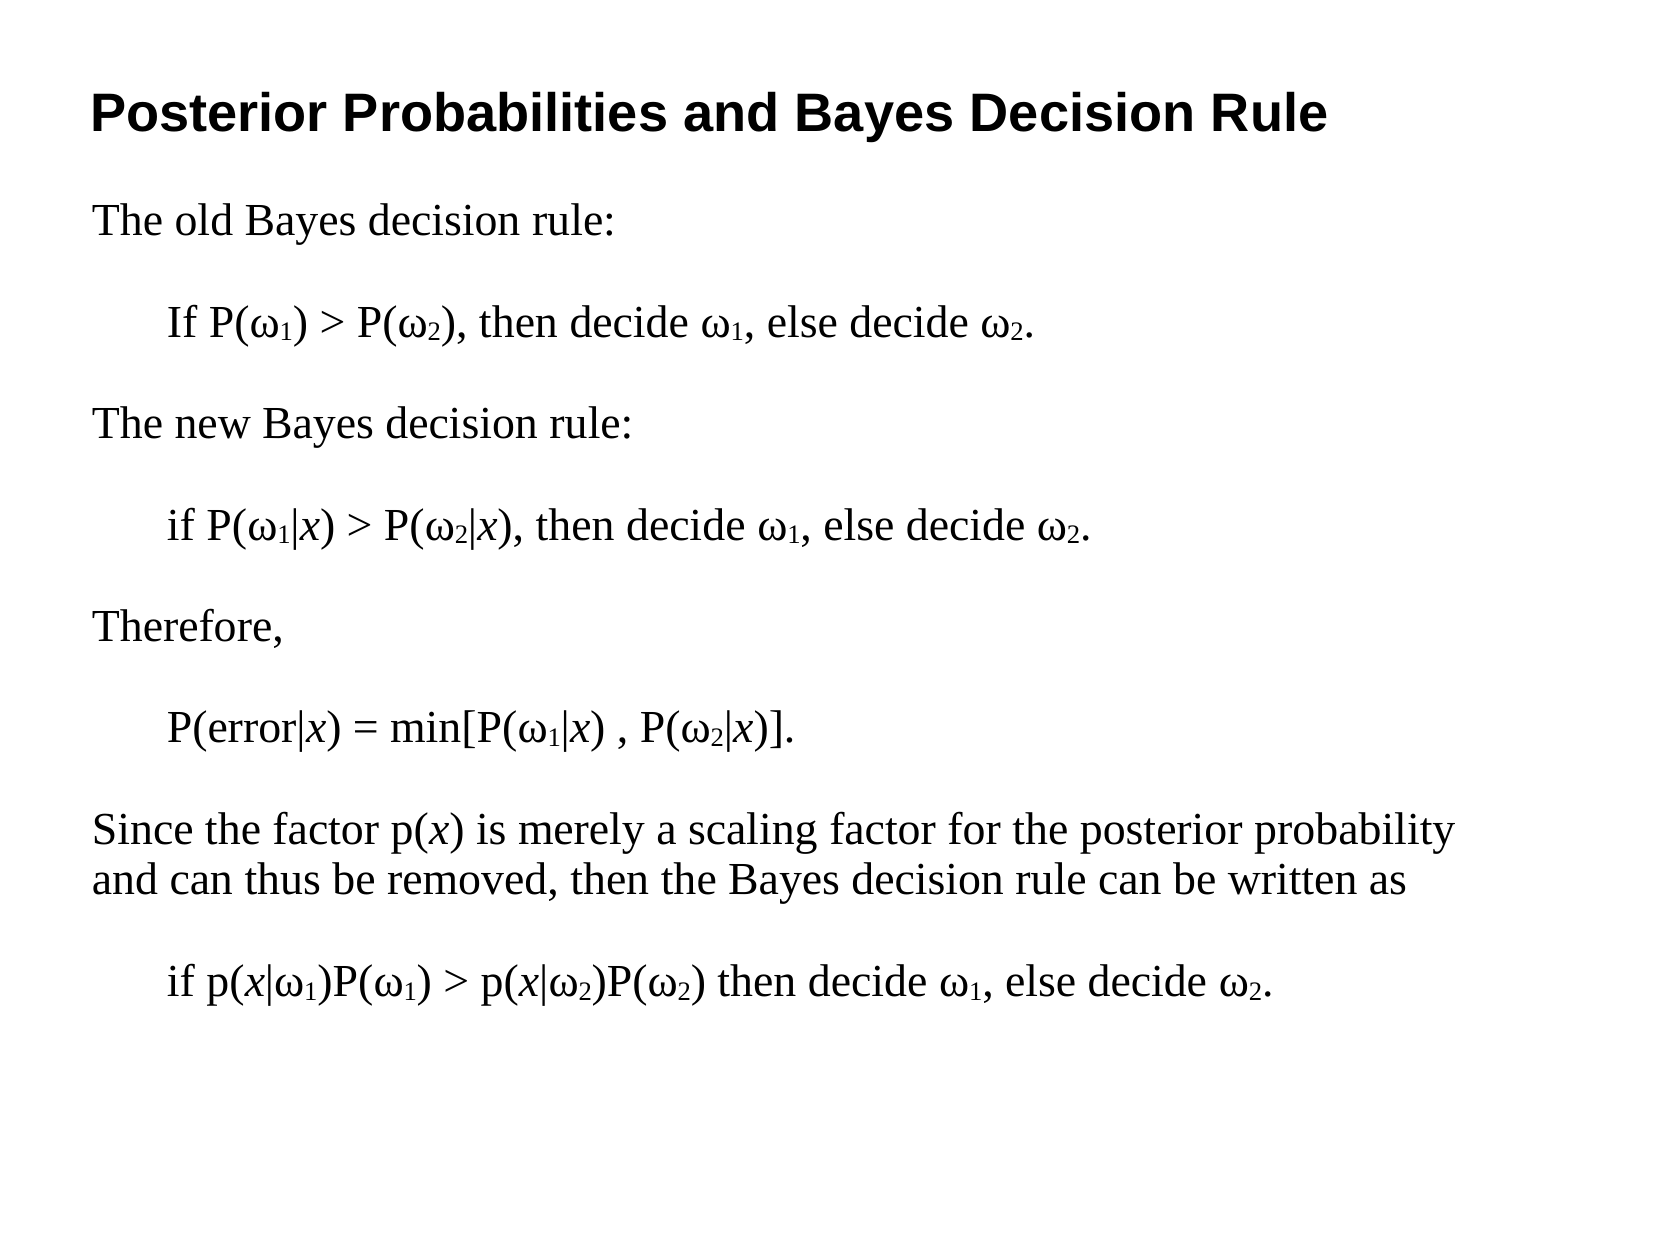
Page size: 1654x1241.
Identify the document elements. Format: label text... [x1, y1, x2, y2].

text_box The old Bayes decision rule: If P(ω1) > P(ω2), then decide ω1, else decide ω2. The new Bayes decision rule: if P(ω1|x) > P(ω2|x), then decide ω1, else decide ω2. Therefore, P(error|x) = min[P(ω1|x) , P(ω2|x)]. Since the factor p(x) is merely a scaling factor for the posterior probability and can thus be removed, then the Bayes decision rule can be written as if p(x|ω1)P(ω1) > p(x|ω2)P(ω2) then decide ω1, else decide ω2. [77, 187, 1472, 1079]
text_box Posterior Probabilities and Bayes Decision Rule [75, 75, 1346, 151]
